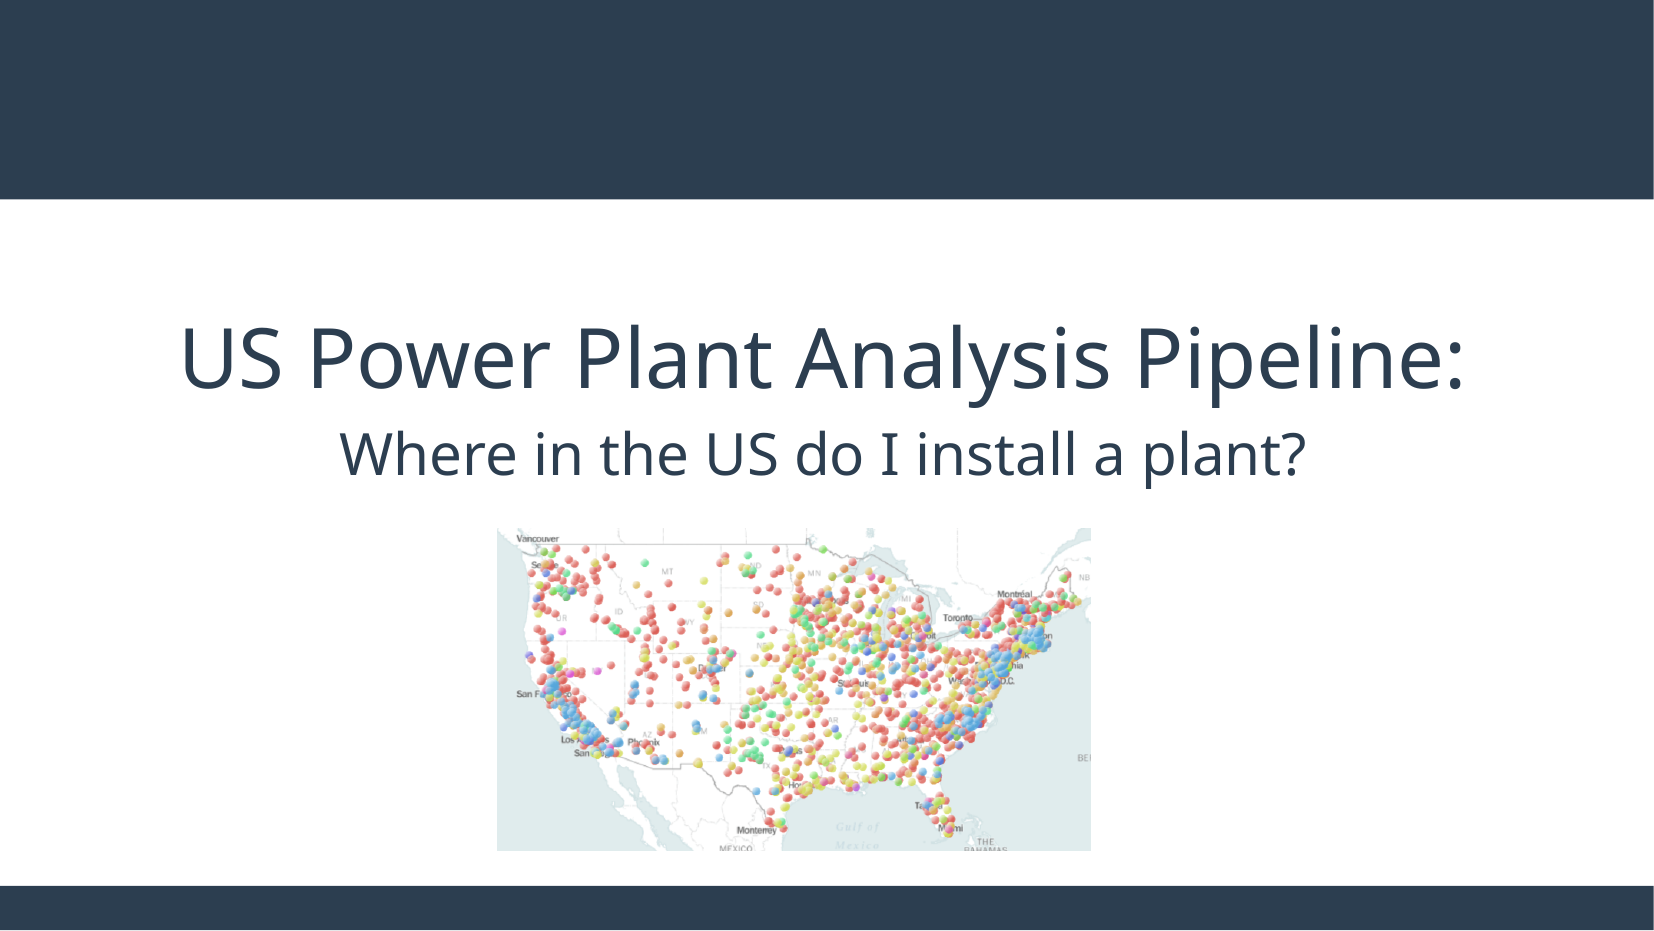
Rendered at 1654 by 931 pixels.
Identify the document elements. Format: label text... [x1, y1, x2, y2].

subtitle US Power Plant Analysis Pipeline: Where in the US do I install a plant? [125, 239, 1521, 666]
picture [497, 528, 1091, 851]
